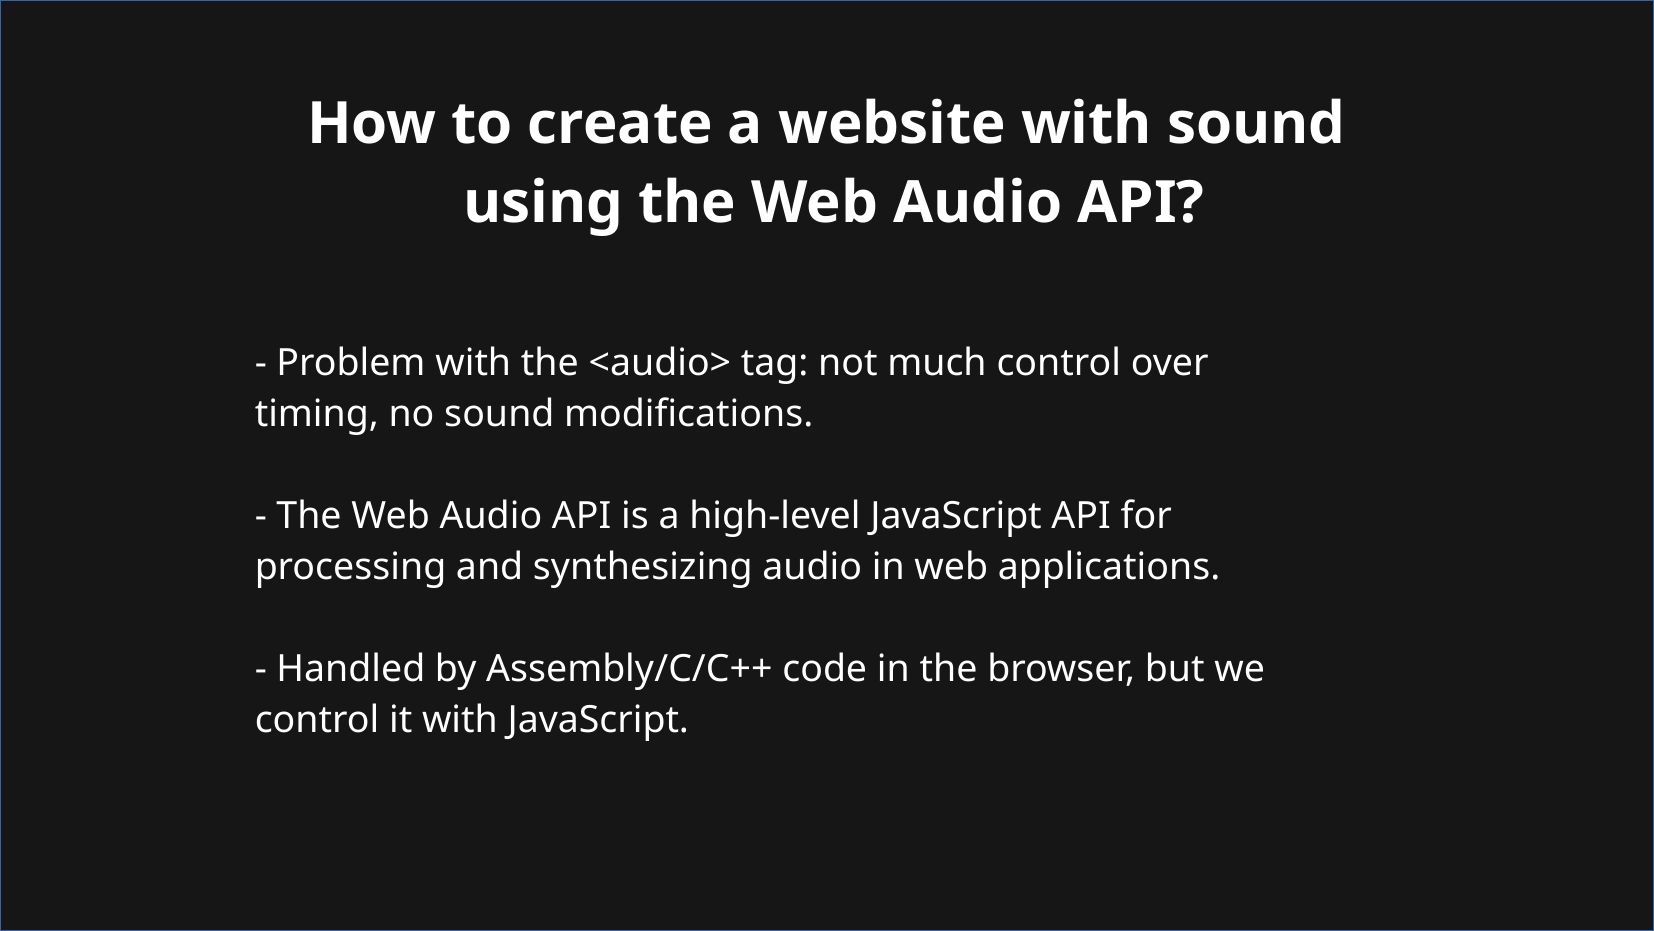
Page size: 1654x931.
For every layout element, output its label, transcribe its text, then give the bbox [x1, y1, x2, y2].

subtitle How to create a website with sound using the Web Audio API? [90, 0, 1579, 510]
text_box - Problem with the <audio> tag: not much control over timing, no sound modifications. - The Web Audio API is a high-level JavaScript API for processing and synthesizing audio in web applications. - Handled by Assembly/C/C++ code in the browser, but we control it with JavaScript. [240, 327, 1298, 748]
